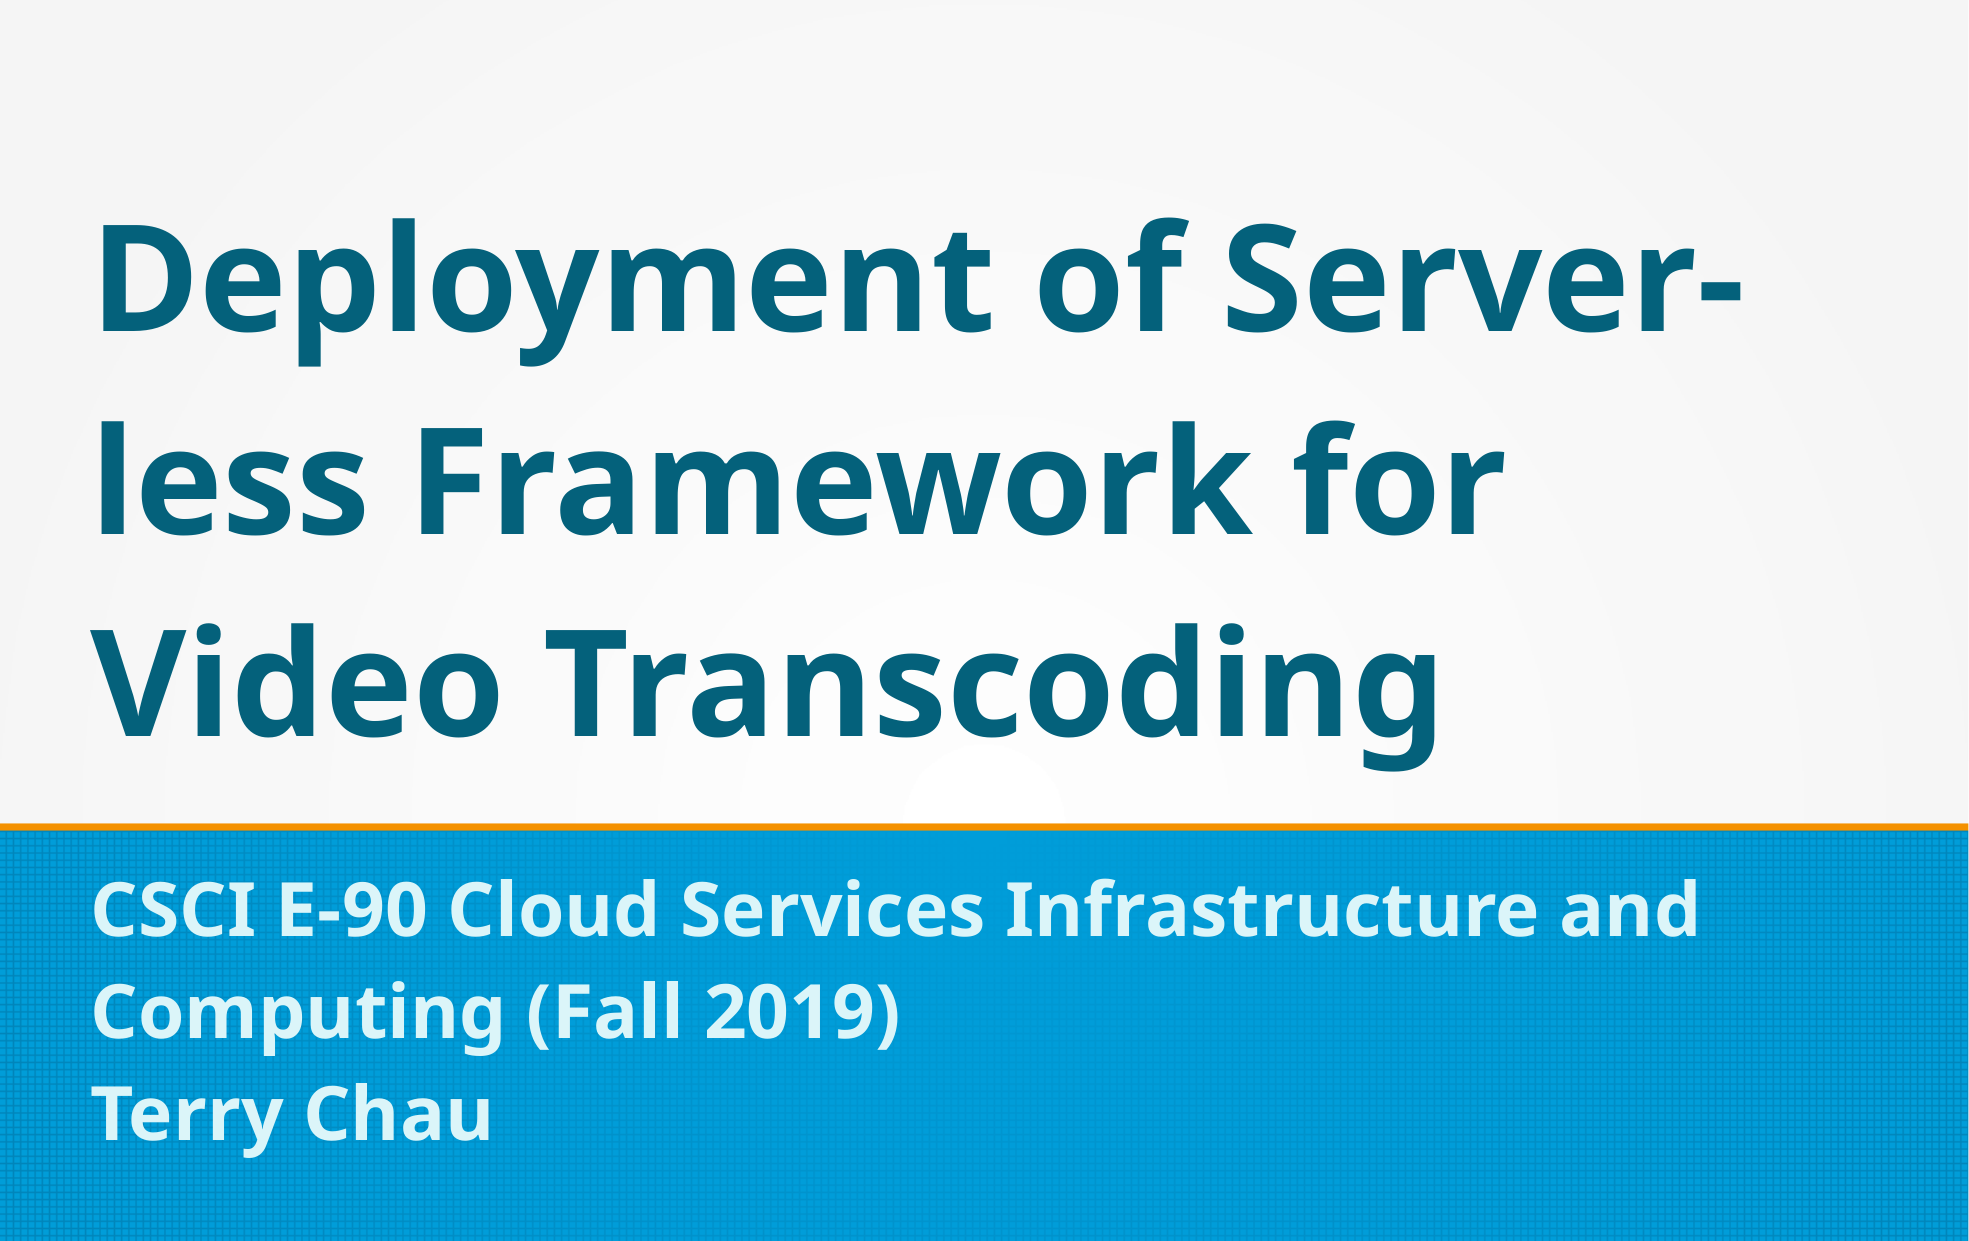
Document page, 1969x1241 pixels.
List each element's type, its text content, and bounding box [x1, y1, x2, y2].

subtitle CSCI E-90 Cloud Services Infrastructure and Computing (Fall 2019) Terry Chau [90, 855, 1861, 1139]
picture [0, 0, 1969, 830]
title Deployment of Server-less Framework for Video Transcoding [90, 49, 1862, 781]
